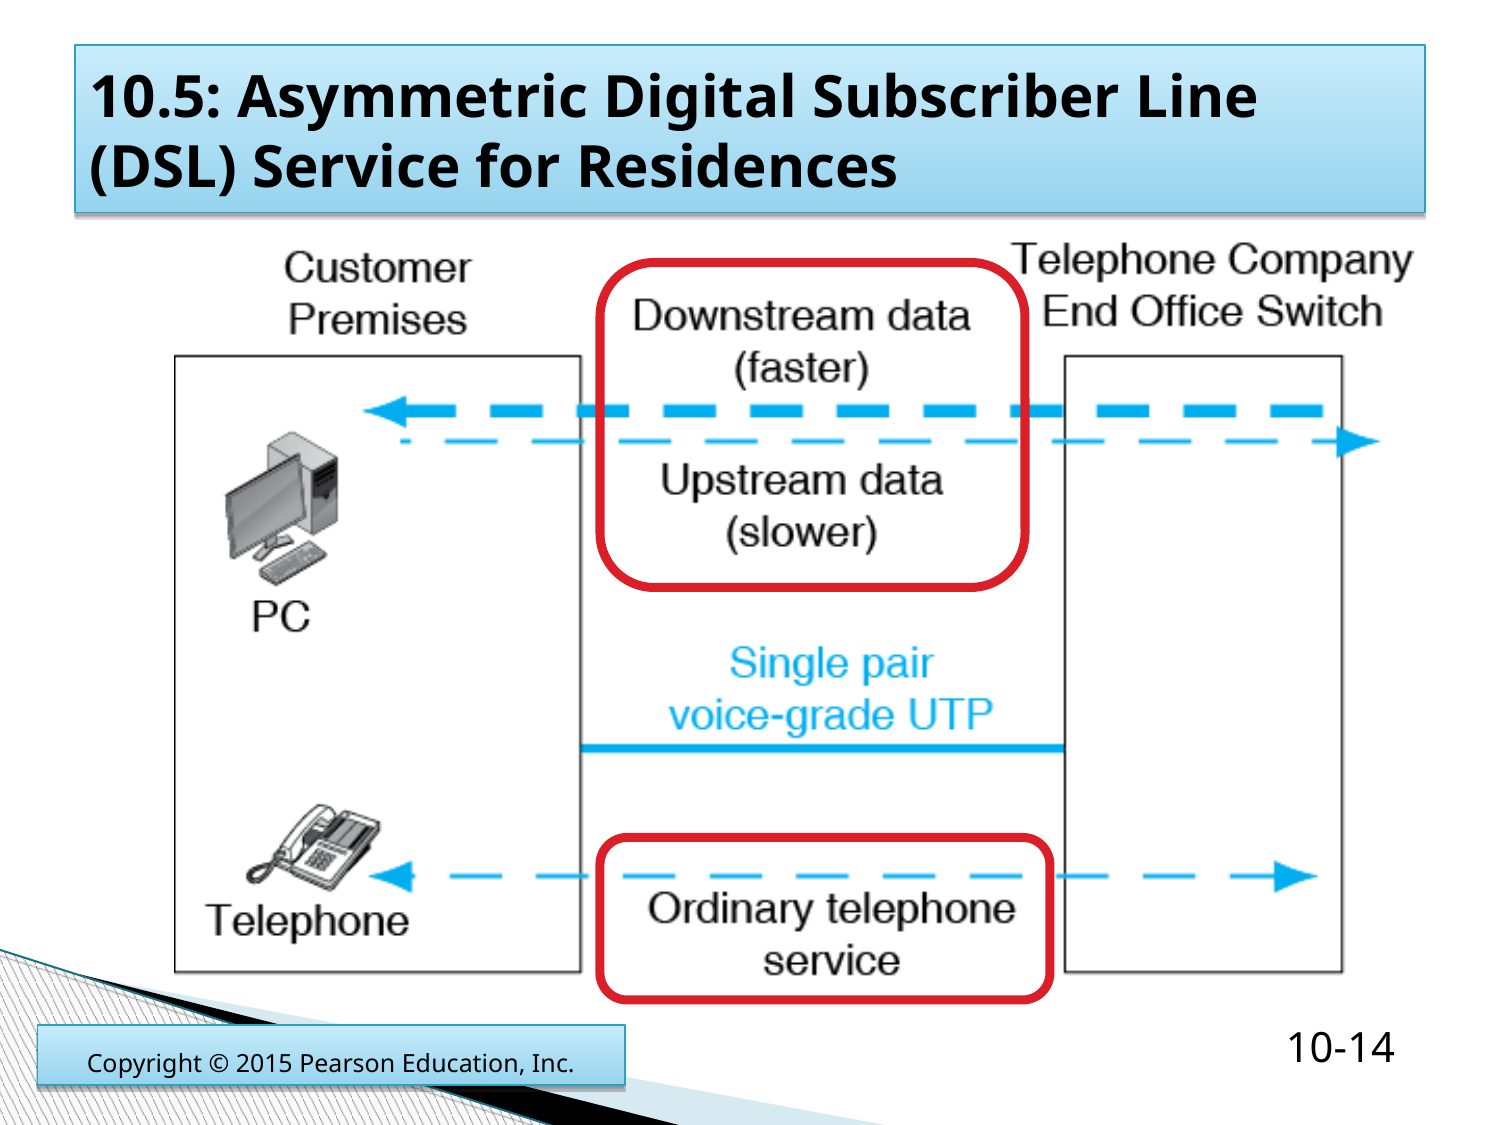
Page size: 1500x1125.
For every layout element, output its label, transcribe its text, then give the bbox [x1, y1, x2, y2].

title 10.5: Asymmetric Digital Subscriber Line (DSL) Service for Residences [75, 45, 1425, 213]
picture [0, 952, 543, 1125]
footer Copyright © 2015 Pearson Education, Inc. [37, 1025, 625, 1085]
picture [174, 237, 1414, 988]
slide_number 10-<number> [1149, 1025, 1410, 1085]
picture [605, 842, 1045, 988]
